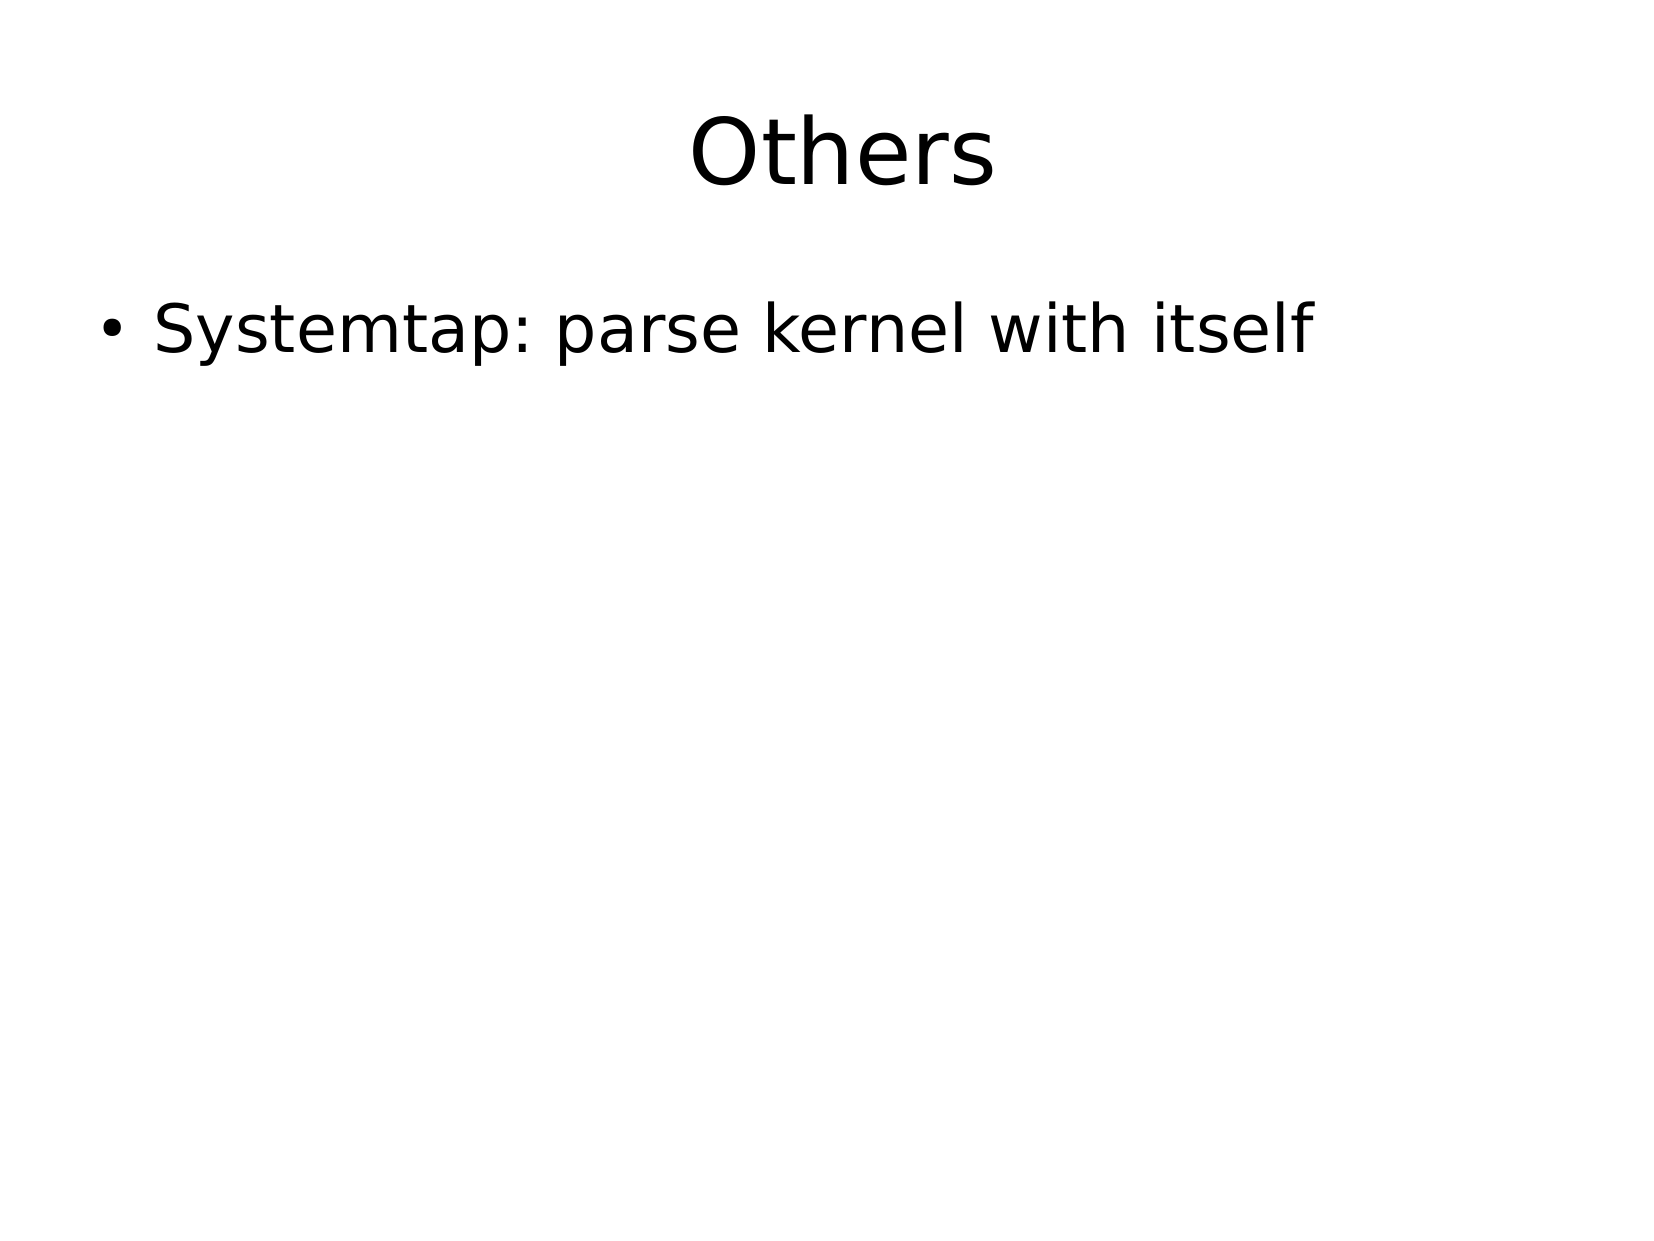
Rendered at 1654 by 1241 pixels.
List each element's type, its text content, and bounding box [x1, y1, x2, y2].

title Others [82, 56, 1571, 250]
list Systemtap: parse kernel with itself [82, 290, 1571, 1109]
